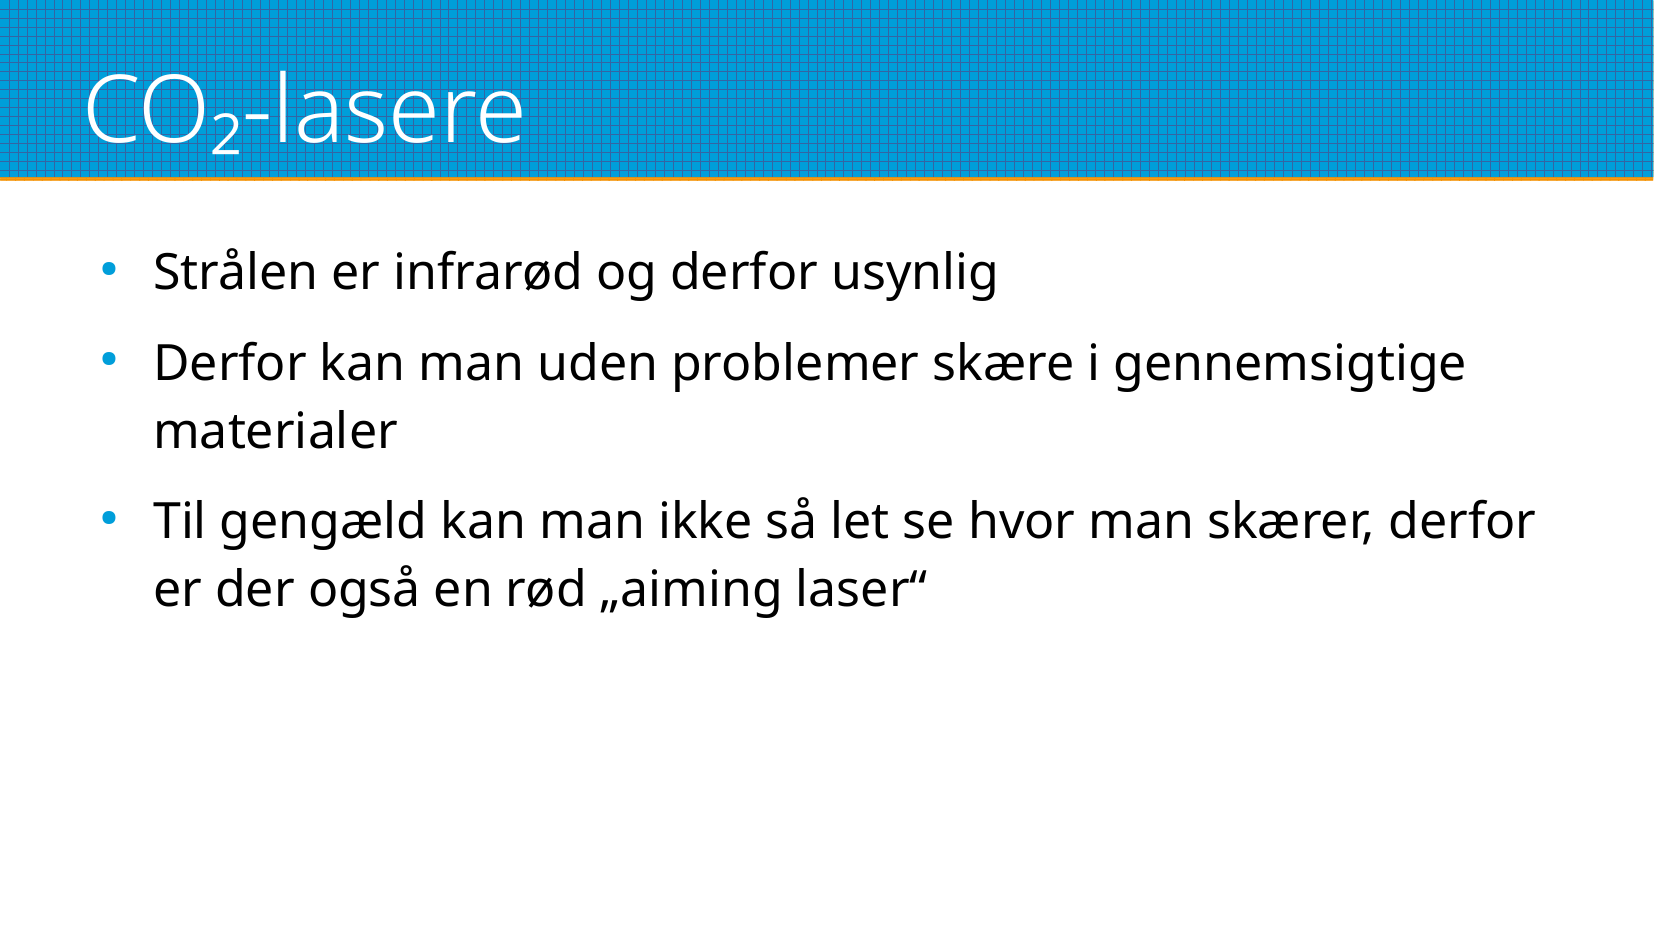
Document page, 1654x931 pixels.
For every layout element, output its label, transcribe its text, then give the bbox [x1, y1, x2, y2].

title CO₂-lasere [82, 14, 1571, 171]
list Strålen er infrarød og derfor usynlig Derfor kan man uden problemer skære i gennemsigtige materialer Til gengæld kan man ikke så let se hvor man skærer, derfor er der også en rød „aiming laser“ [82, 236, 1563, 811]
